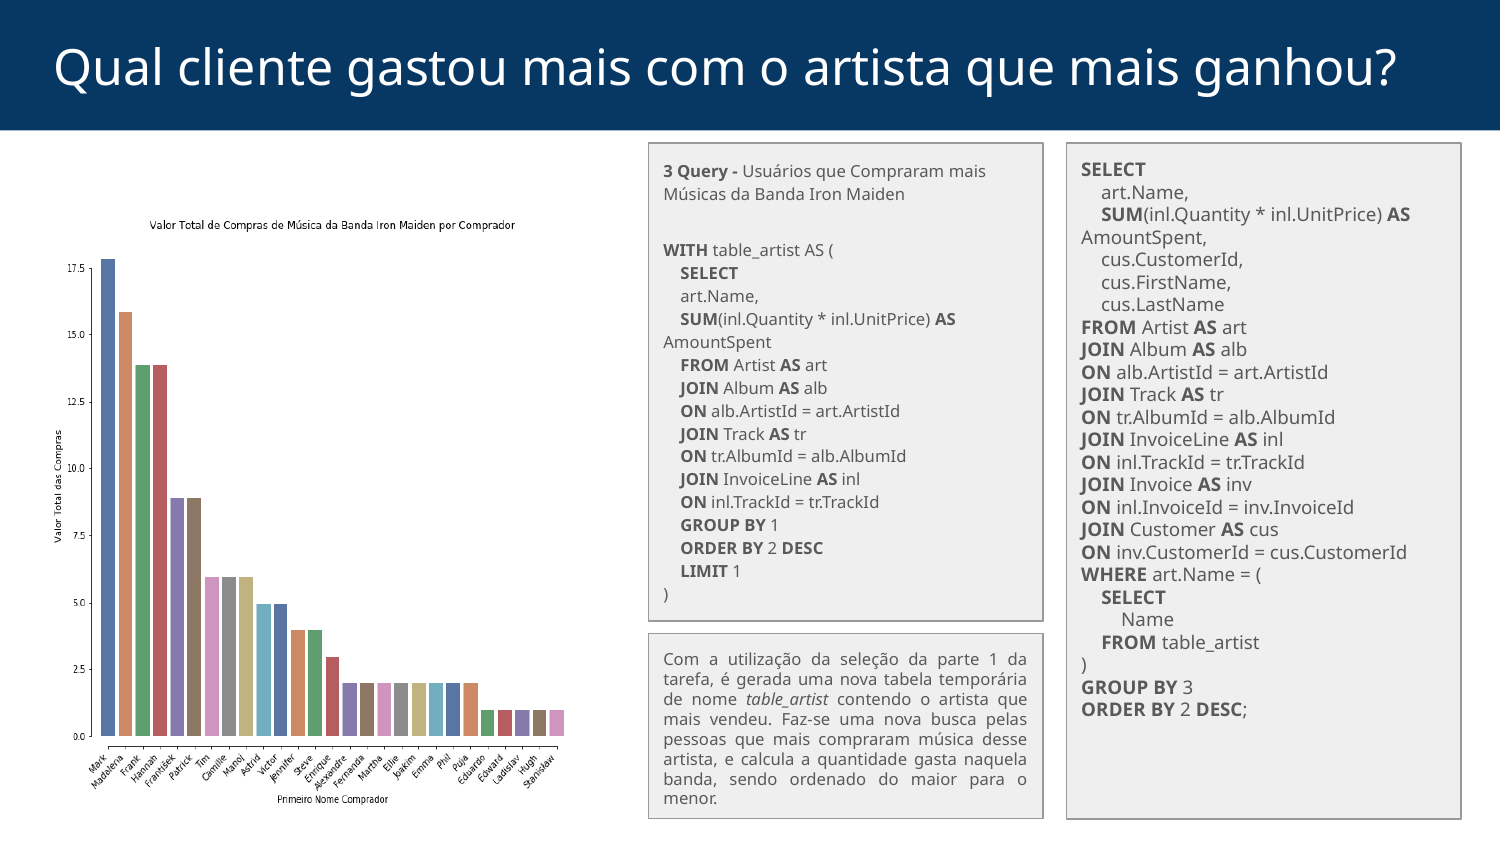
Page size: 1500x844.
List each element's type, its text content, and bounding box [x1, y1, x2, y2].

picture [24, 155, 625, 819]
list 3 Query - Usuários que Compraram mais Músicas da Banda Iron Maiden WITH table_artist AS ( SELECT art.Name, SUM(inl.Quantity * inl.UnitPrice) AS AmountSpent FROM Artist AS art JOIN Album AS alb ON alb.ArtistId = art.ArtistId JOIN Track AS tr ON tr.AlbumId = alb.AlbumId JOIN InvoiceLine AS inl ON inl.TrackId = tr.TrackId GROUP BY 1 ORDER BY 2 DESC LIMIT 1 ) [648, 143, 1043, 622]
list SELECT art.Name, SUM(inl.Quantity * inl.UnitPrice) AS AmountSpent, cus.CustomerId, cus.FirstName, cus.LastName FROM Artist AS art JOIN Album AS alb ON alb.ArtistId = art.ArtistId JOIN Track AS tr ON tr.AlbumId = alb.AlbumId JOIN InvoiceLine AS inl ON inl.TrackId = tr.TrackId JOIN Invoice AS inv ON inl.InvoiceId = inv.InvoiceId JOIN Customer AS cus ON inv.CustomerId = cus.CustomerId WHERE art.Name = ( SELECT Name FROM table_artist ) GROUP BY 3 ORDER BY 2 DESC; [1066, 143, 1461, 819]
list Com a utilização da seleção da parte 1 da tarefa, é gerada uma nova tabela temporária de nome table_artist contendo o artista que mais vendeu. Faz-se uma nova busca pelas pessoas que mais compraram música desse artista, e calcula a quantidade gasta naquela banda, sendo ordenado do maior para o menor. [648, 633, 1043, 819]
title Qual cliente gastou mais com o artista que mais ganhou? [0, 0, 1500, 131]
